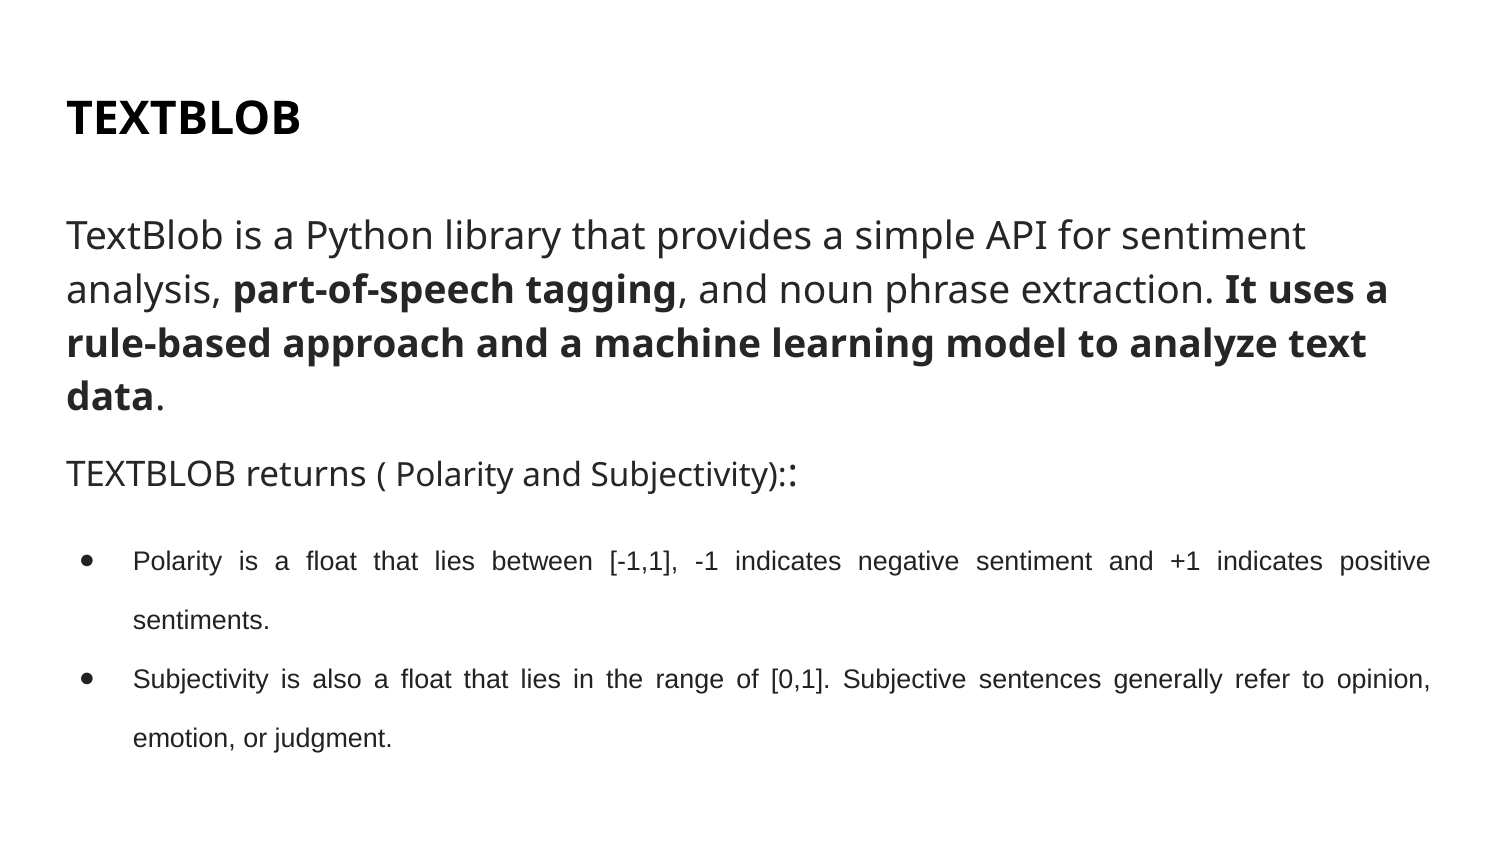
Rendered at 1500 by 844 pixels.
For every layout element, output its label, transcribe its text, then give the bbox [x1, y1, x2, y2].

list TextBlob is a Python library that provides a simple API for sentiment analysis, part-of-speech tagging, and noun phrase extraction. It uses a rule-based approach and a machine learning model to analyze text data. TEXTBLOB returns ( Polarity and Subjectivity):: Polarity is a float that lies between [-1,1], -1 indicates negative sentiment and +1 indicates positive sentiments. Subjectivity is also a float that lies in the range of [0,1]. Subjective sentences generally refer to opinion, emotion, or judgment. [51, 189, 1449, 772]
title TEXTBLOB [51, 72, 1449, 167]
